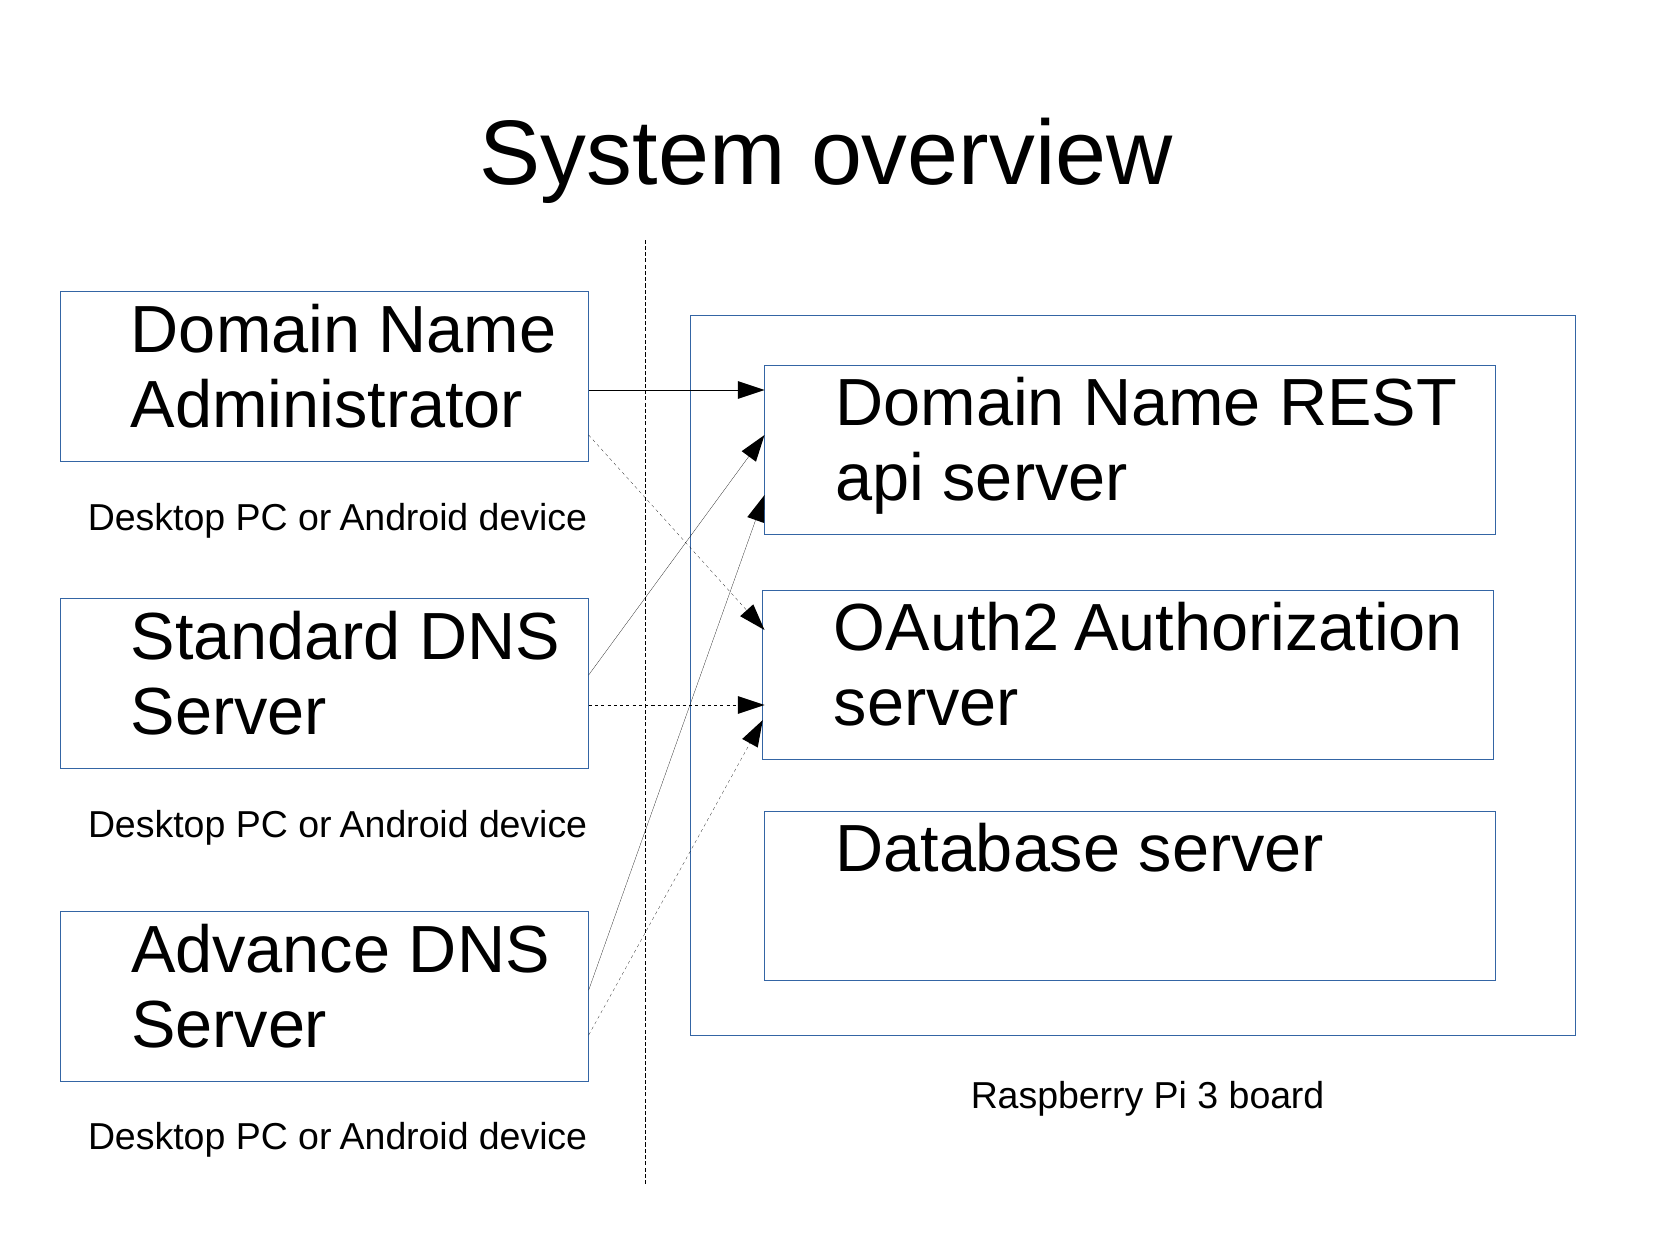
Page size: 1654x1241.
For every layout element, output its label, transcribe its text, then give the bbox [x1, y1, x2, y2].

list Database server [764, 811, 1496, 981]
list Domain Name Administrator [60, 291, 589, 462]
text_box Desktop PC or Android device [165, 471, 511, 562]
list Advance DNS Server [60, 911, 589, 1082]
list OAuth2 Authorization server [762, 590, 1494, 760]
text_box Desktop PC or Android device [165, 1091, 511, 1182]
list Standard DNS Server [60, 598, 589, 769]
title System overview [82, 49, 1571, 257]
text_box Desktop PC or Android device [165, 778, 511, 869]
text_box Raspberry Pi 3 board [975, 1050, 1321, 1141]
list Domain Name REST api server [764, 365, 1496, 535]
